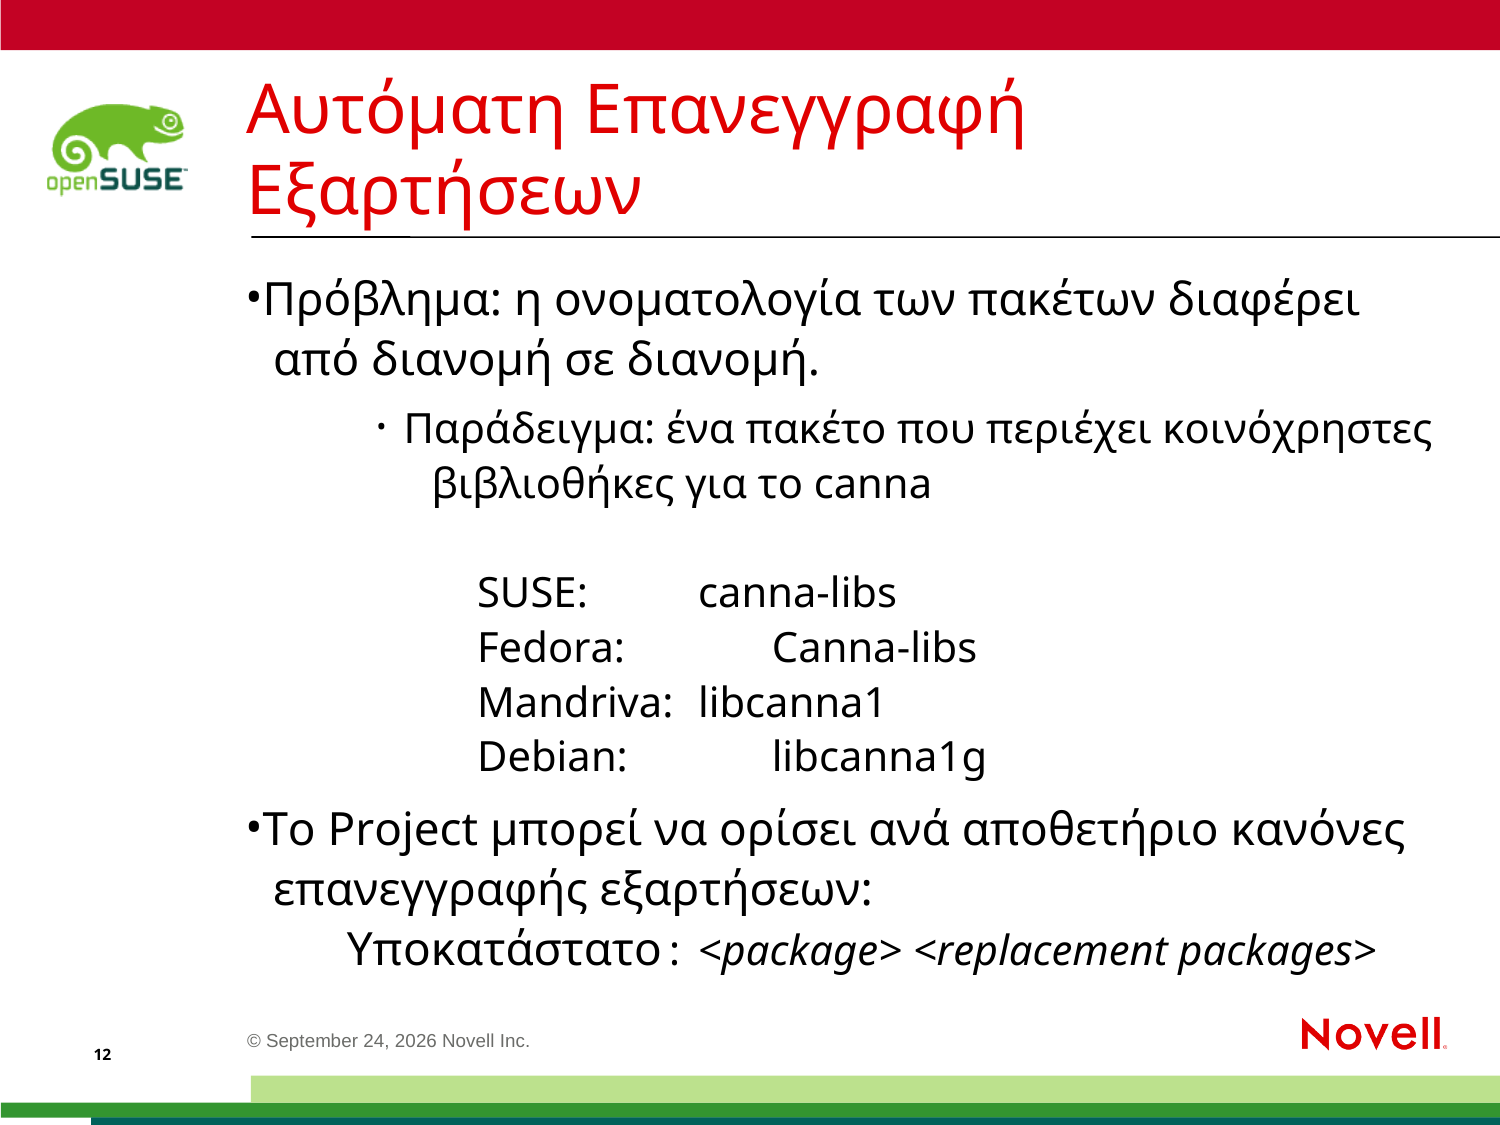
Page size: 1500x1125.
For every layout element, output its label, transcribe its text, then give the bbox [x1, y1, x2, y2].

picture [1295, 1011, 1453, 1056]
list Πρόβλημα: η ονοματολογία των πακέτων διαφέρει από διανομή σε διανομή. Παράδειγμα: ένα πακέτο που περιέχει κοινόχρηστες βιβλιοθήκες για το canna SUSE: canna-libs Fedora: Canna-libs Mandriva: libcanna1 Debian: libcanna1g Το Project μπορεί να ορίσει ανά αποθετήριο κανόνες επανεγγραφής εξαρτήσεων: Υποκατάστατο: <package> <replacement packages> [245, 267, 1458, 1010]
title Αυτόματη Επανεγγραφή Εξαρτήσεων [246, 68, 1409, 231]
picture [47, 104, 188, 197]
